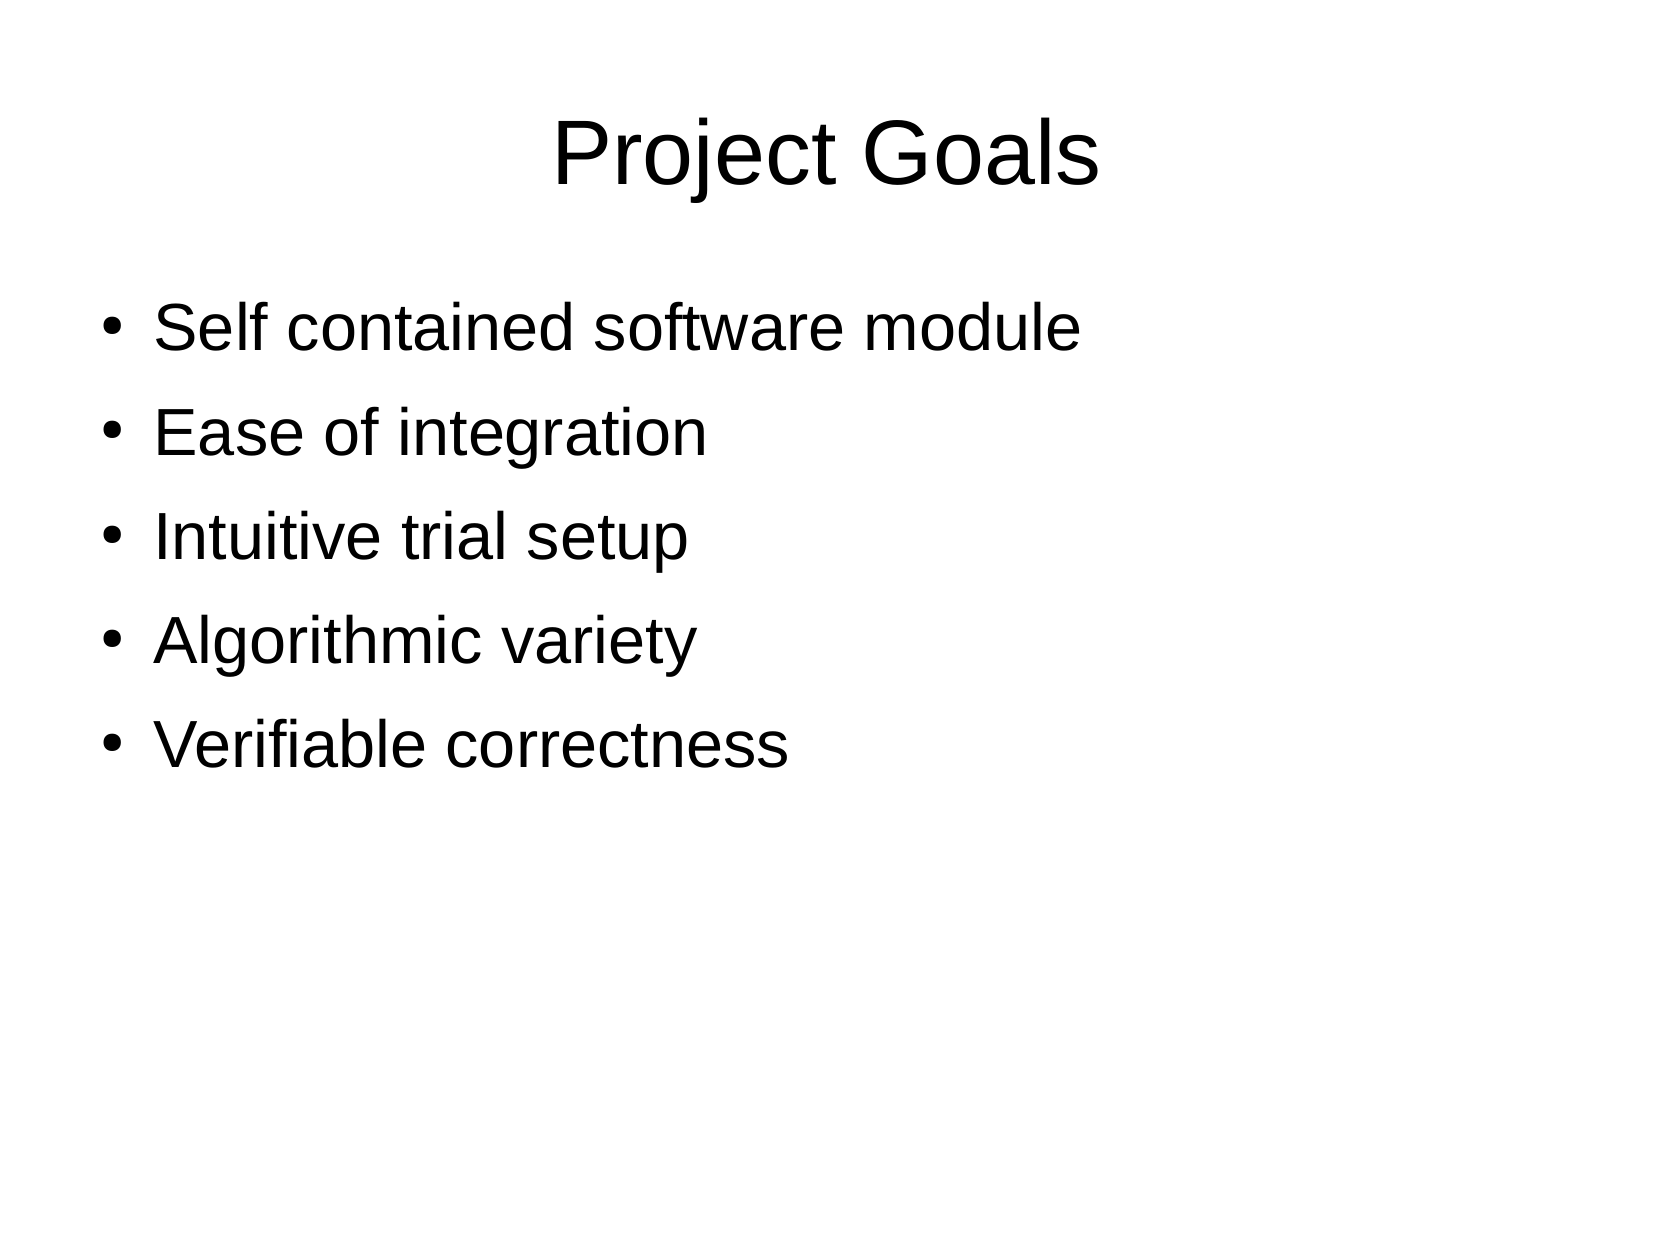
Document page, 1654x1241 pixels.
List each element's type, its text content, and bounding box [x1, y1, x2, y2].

title Project Goals [82, 49, 1571, 257]
list Self contained software module Ease of integration Intuitive trial setup Algorithmic variety Verifiable correctness [82, 290, 1538, 1010]
